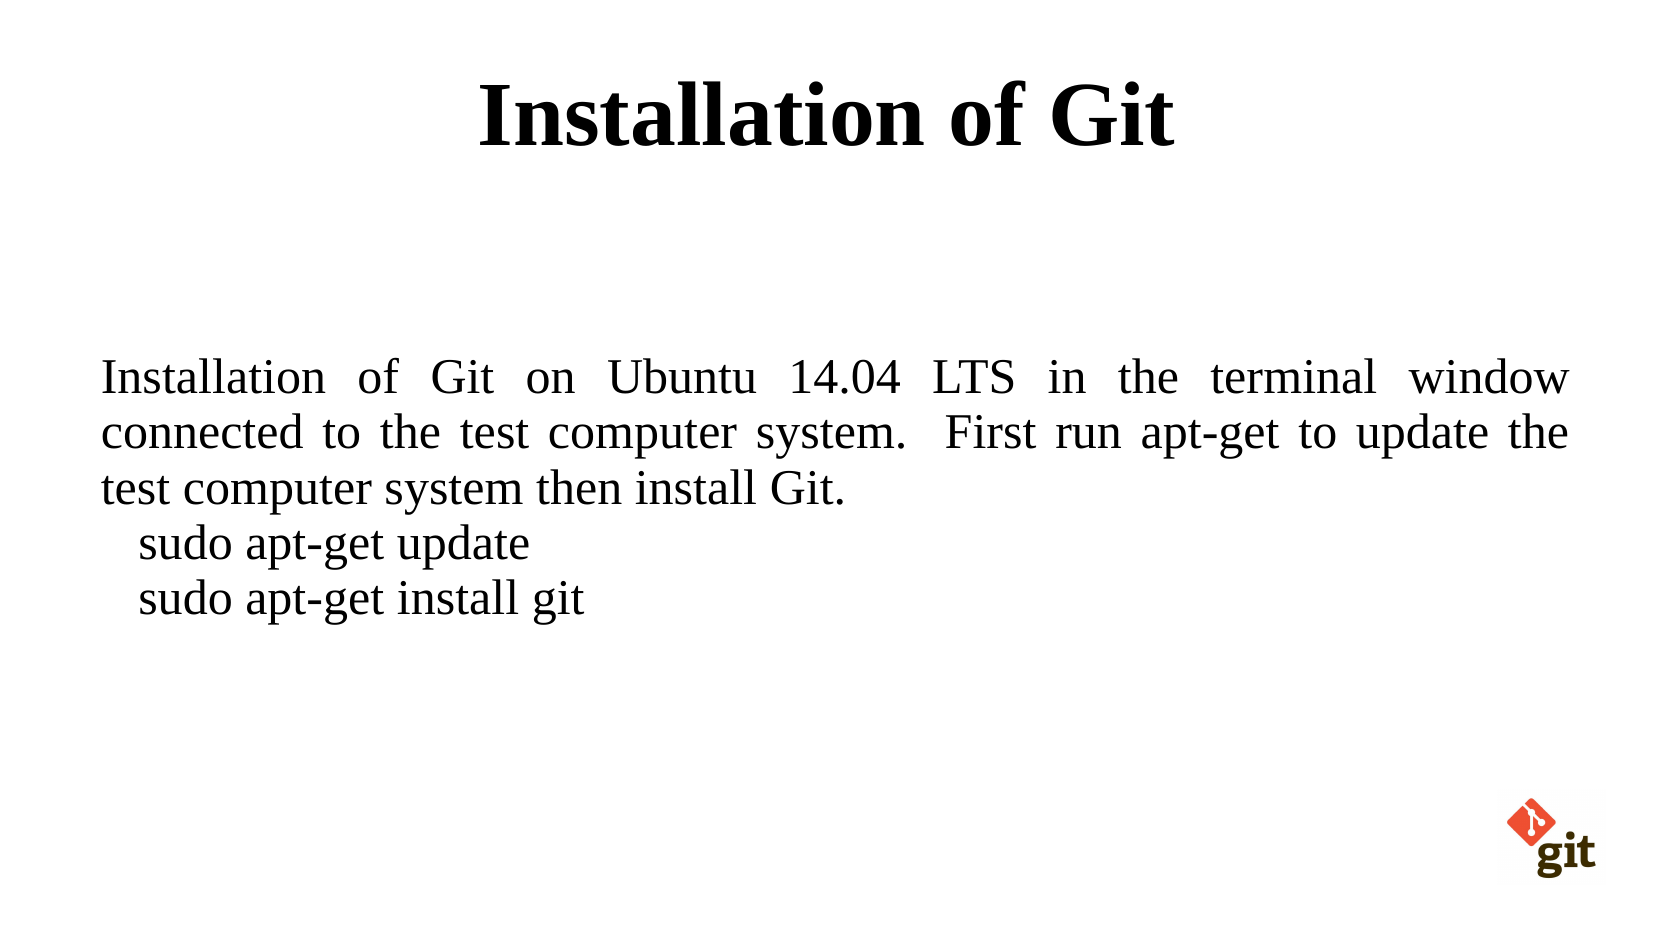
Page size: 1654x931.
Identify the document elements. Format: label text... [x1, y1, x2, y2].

list Installation of Git on Ubuntu 14.04 LTS in the terminal window connected to the test computer system. First run apt-get to update the test computer system then install Git. sudo apt-get update sudo apt-get install git [30, 217, 1571, 758]
picture [1497, 789, 1606, 886]
title Installation of Git [82, 37, 1571, 193]
